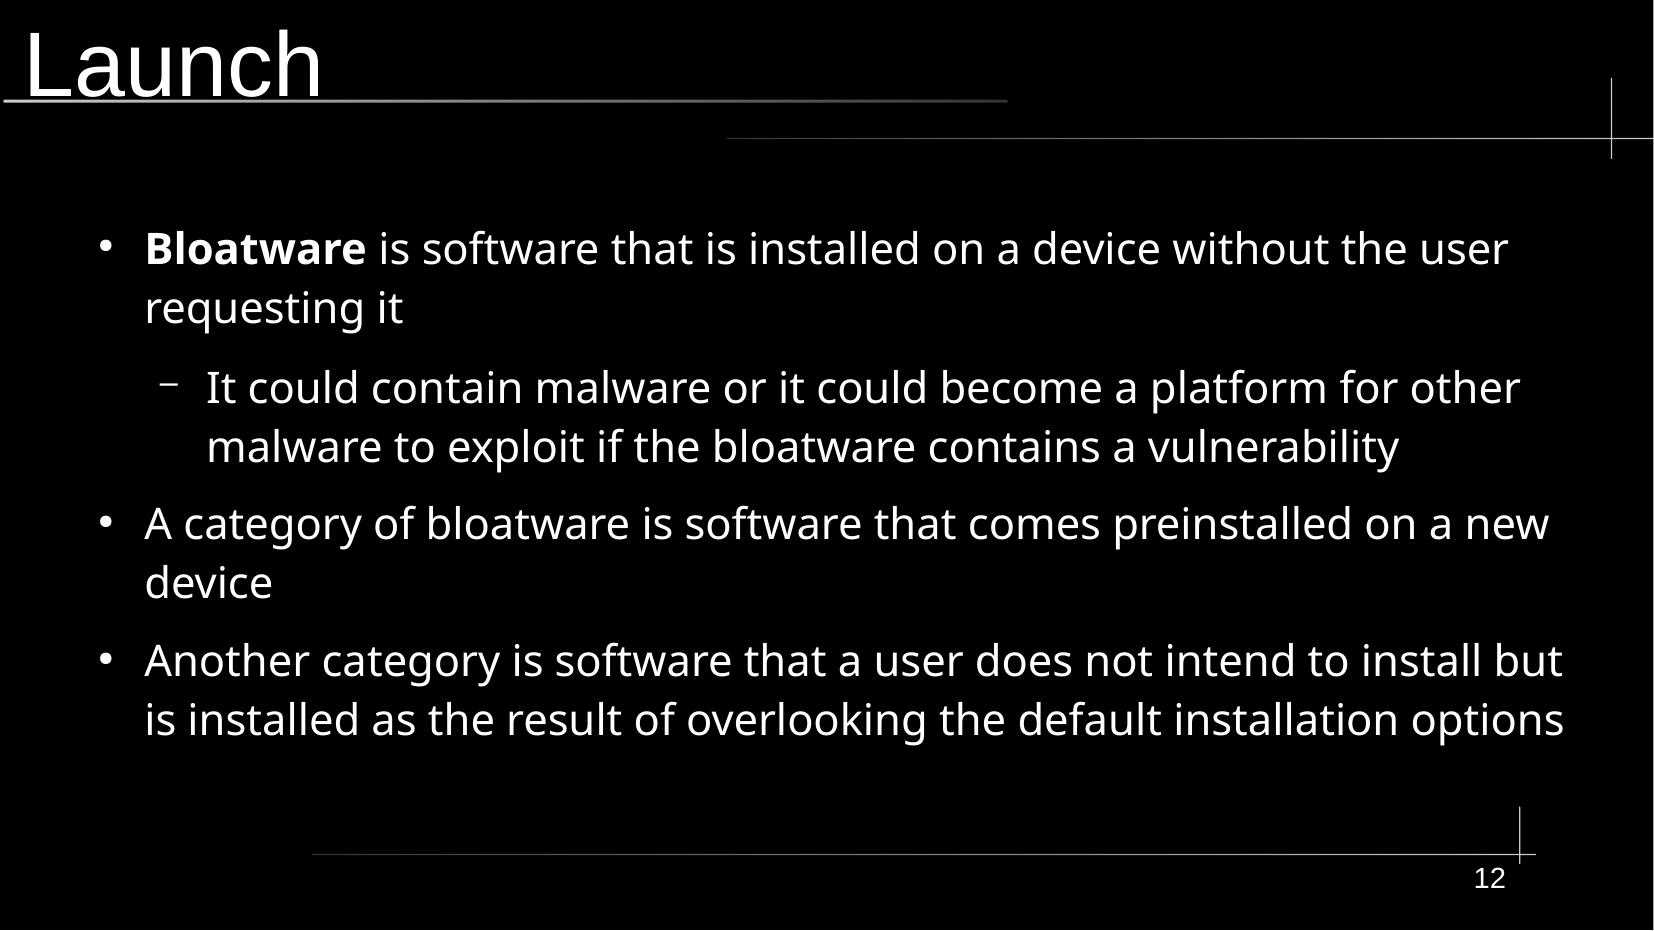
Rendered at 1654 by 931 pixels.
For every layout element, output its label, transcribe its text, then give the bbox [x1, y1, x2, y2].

title Launch [23, 11, 1589, 119]
list Bloatware is software that is installed on a device without the user requesting it It could contain malware or it could become a platform for other malware to exploit if the bloatware contains a vulnerability A category of bloatware is software that comes preinstalled on a new device Another category is software that a user does not intend to install but is installed as the result of overlooking the default installation options [82, 217, 1571, 758]
